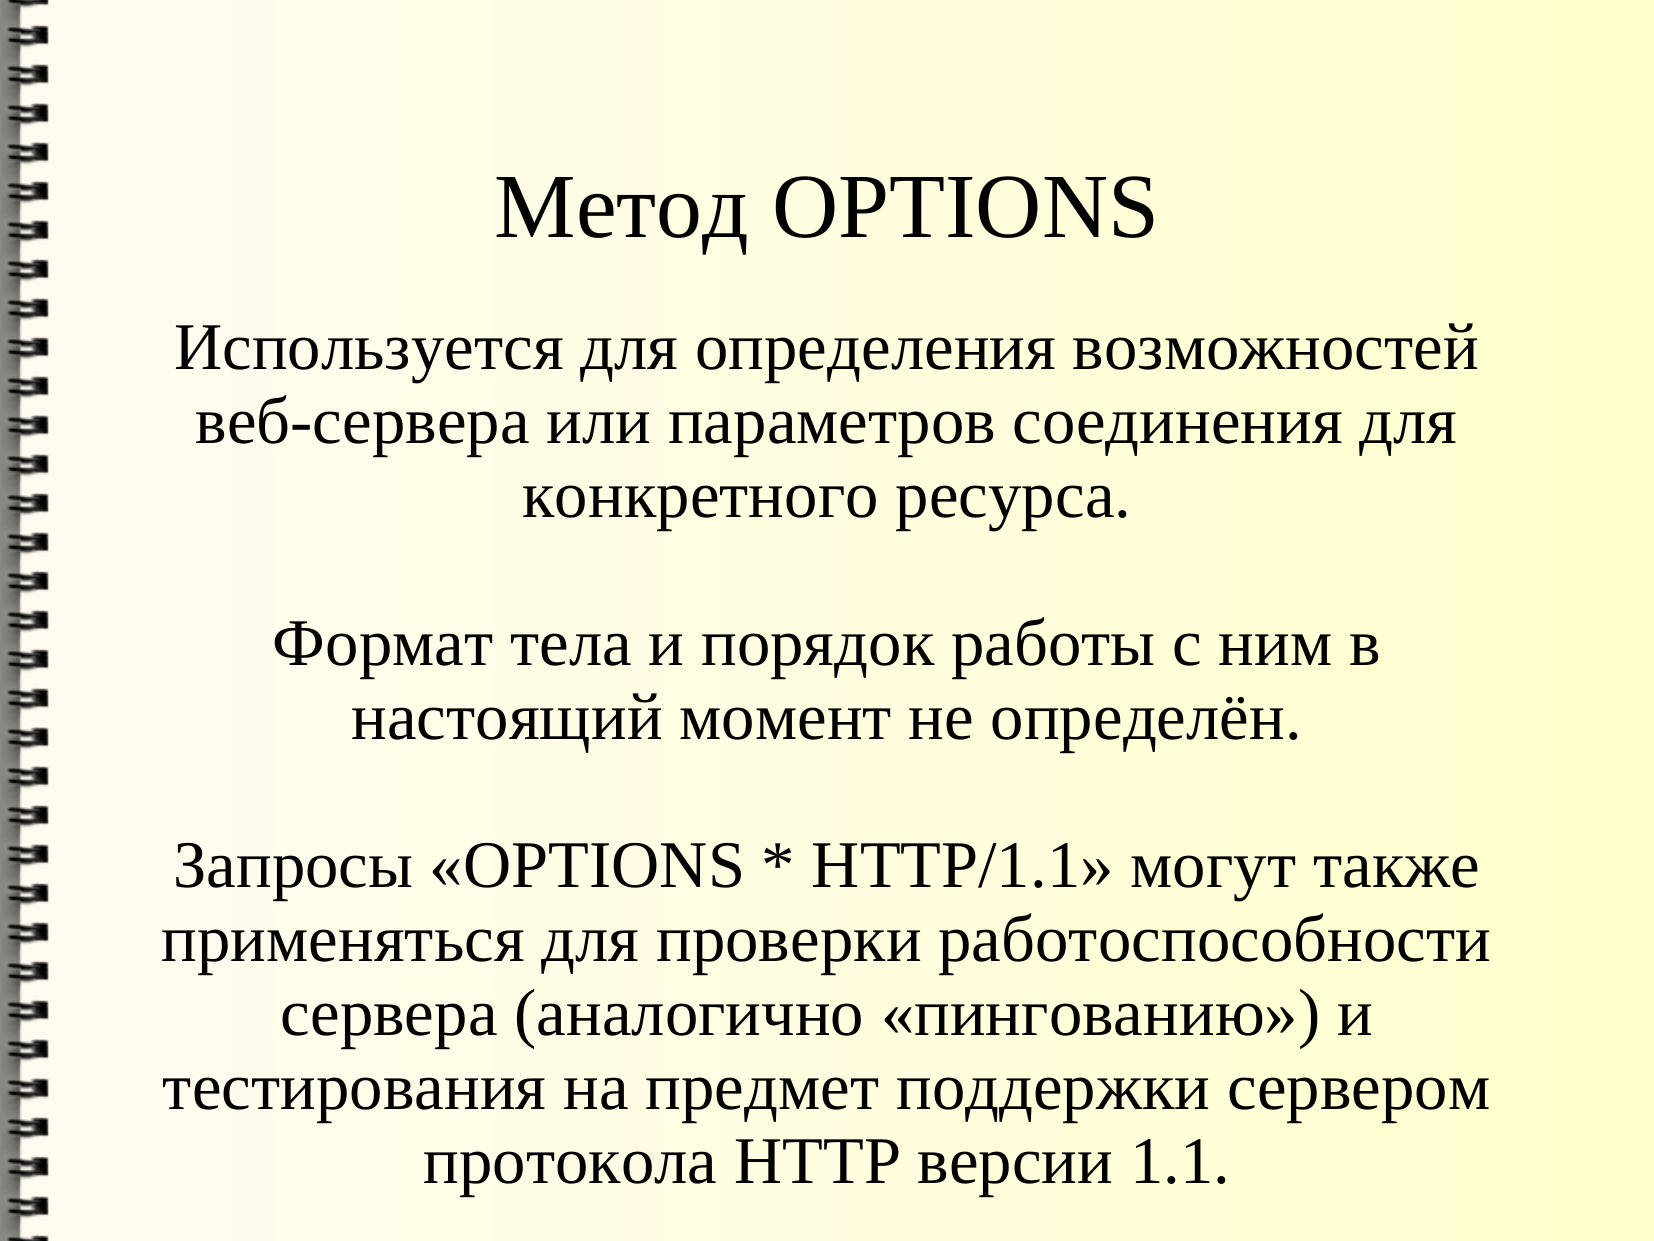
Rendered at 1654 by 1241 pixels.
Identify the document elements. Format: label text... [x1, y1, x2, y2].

picture [0, 0, 1654, 1241]
title Метод OPTIONS [121, 102, 1534, 309]
subtitle Используется для определения возможностей веб-сервера или параметров соединения для конкретного ресурса. Формат тела и порядок работы с ним в настоящий момент не определён. Запросы «OPTIONS * HTTP/1.1» могут также применяться для проверки работоспособности сервера (аналогично «пингованию») и тестирования на предмет поддержки сервером протокола HTTP версии 1.1. [121, 309, 1534, 1199]
